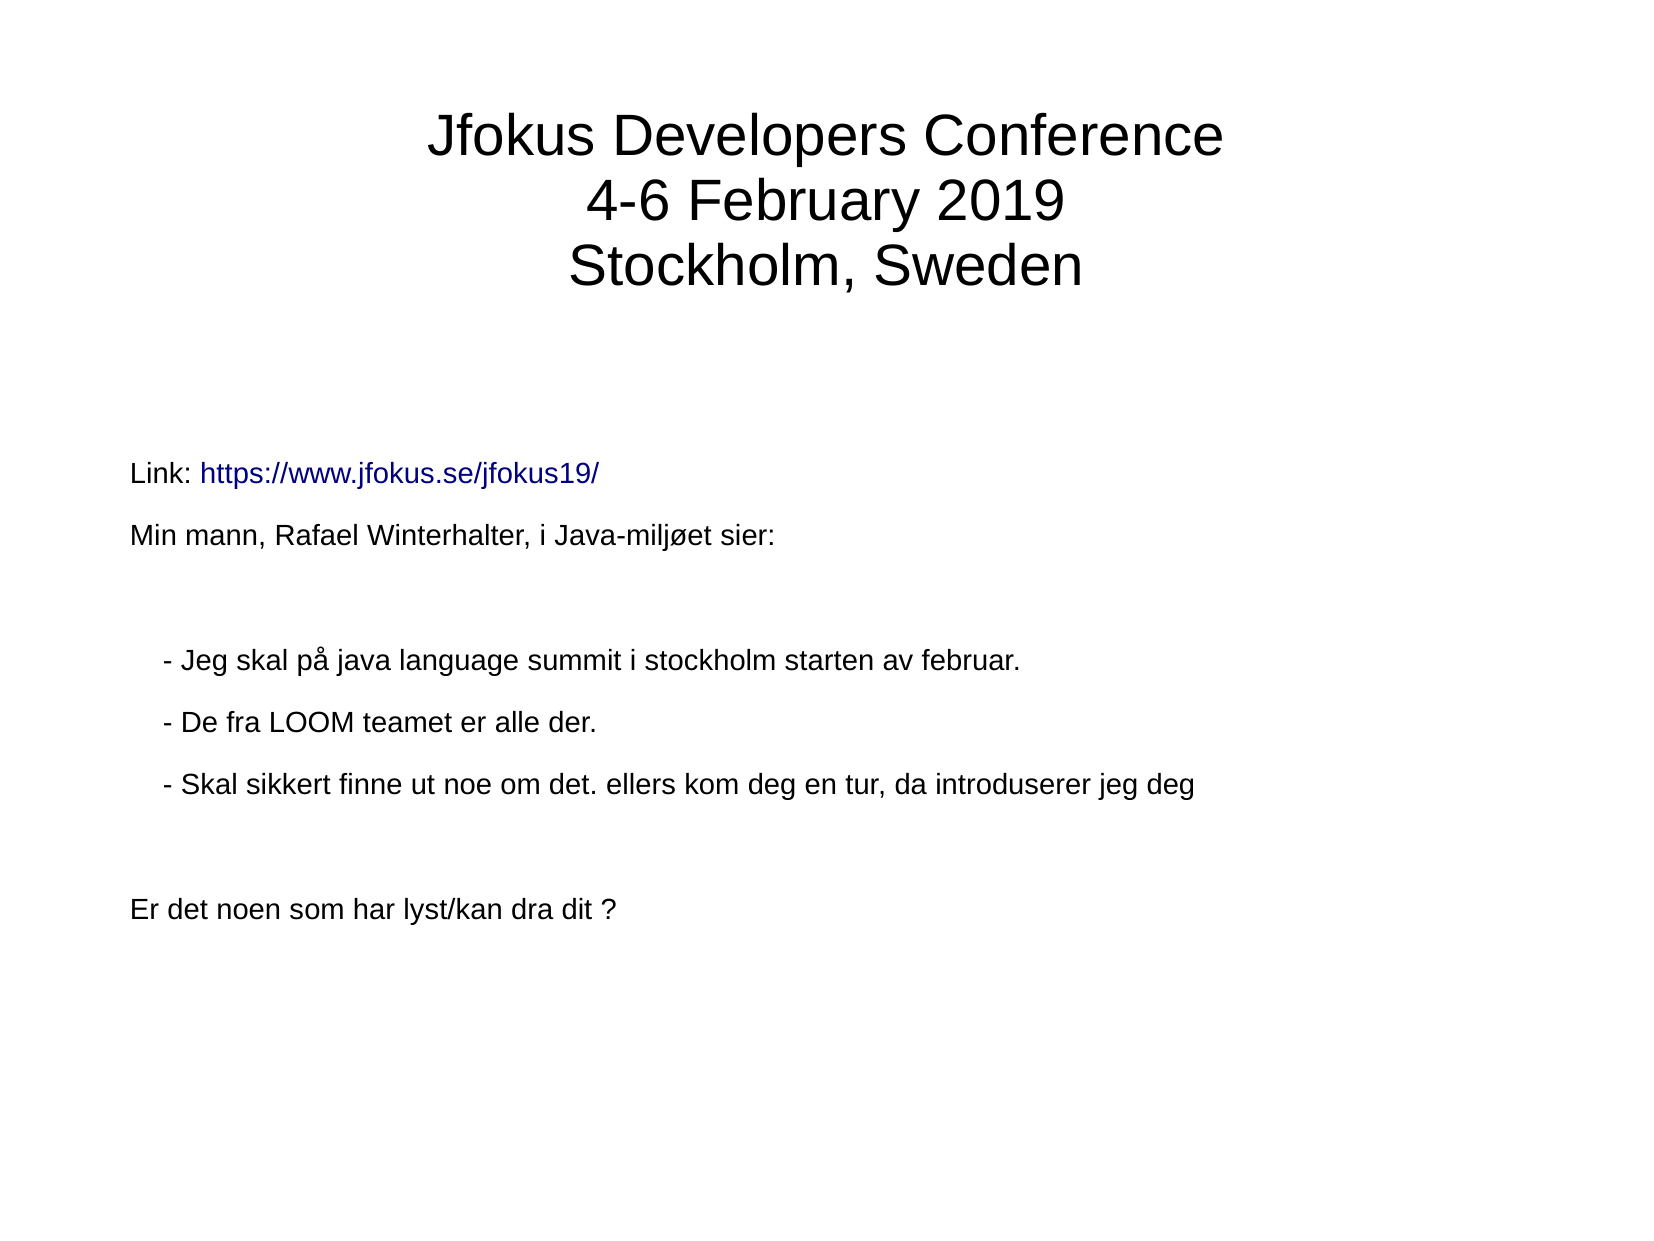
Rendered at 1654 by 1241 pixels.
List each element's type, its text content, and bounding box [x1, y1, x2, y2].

list Link: https://www.jfokus.se/jfokus19/ Min mann, Rafael Winterhalter, i Java-miljøet sier: - Jeg skal på java language summit i stockholm starten av februar. - De fra LOOM teamet er alle der. - Skal sikkert finne ut noe om det. ellers kom deg en tur, da introduserer jeg deg Er det noen som har lyst/kan dra dit ? [59, 457, 1548, 1241]
title Jfokus Developers Conference 4-6 February 2019 Stockholm, Sweden [82, 96, 1571, 305]
